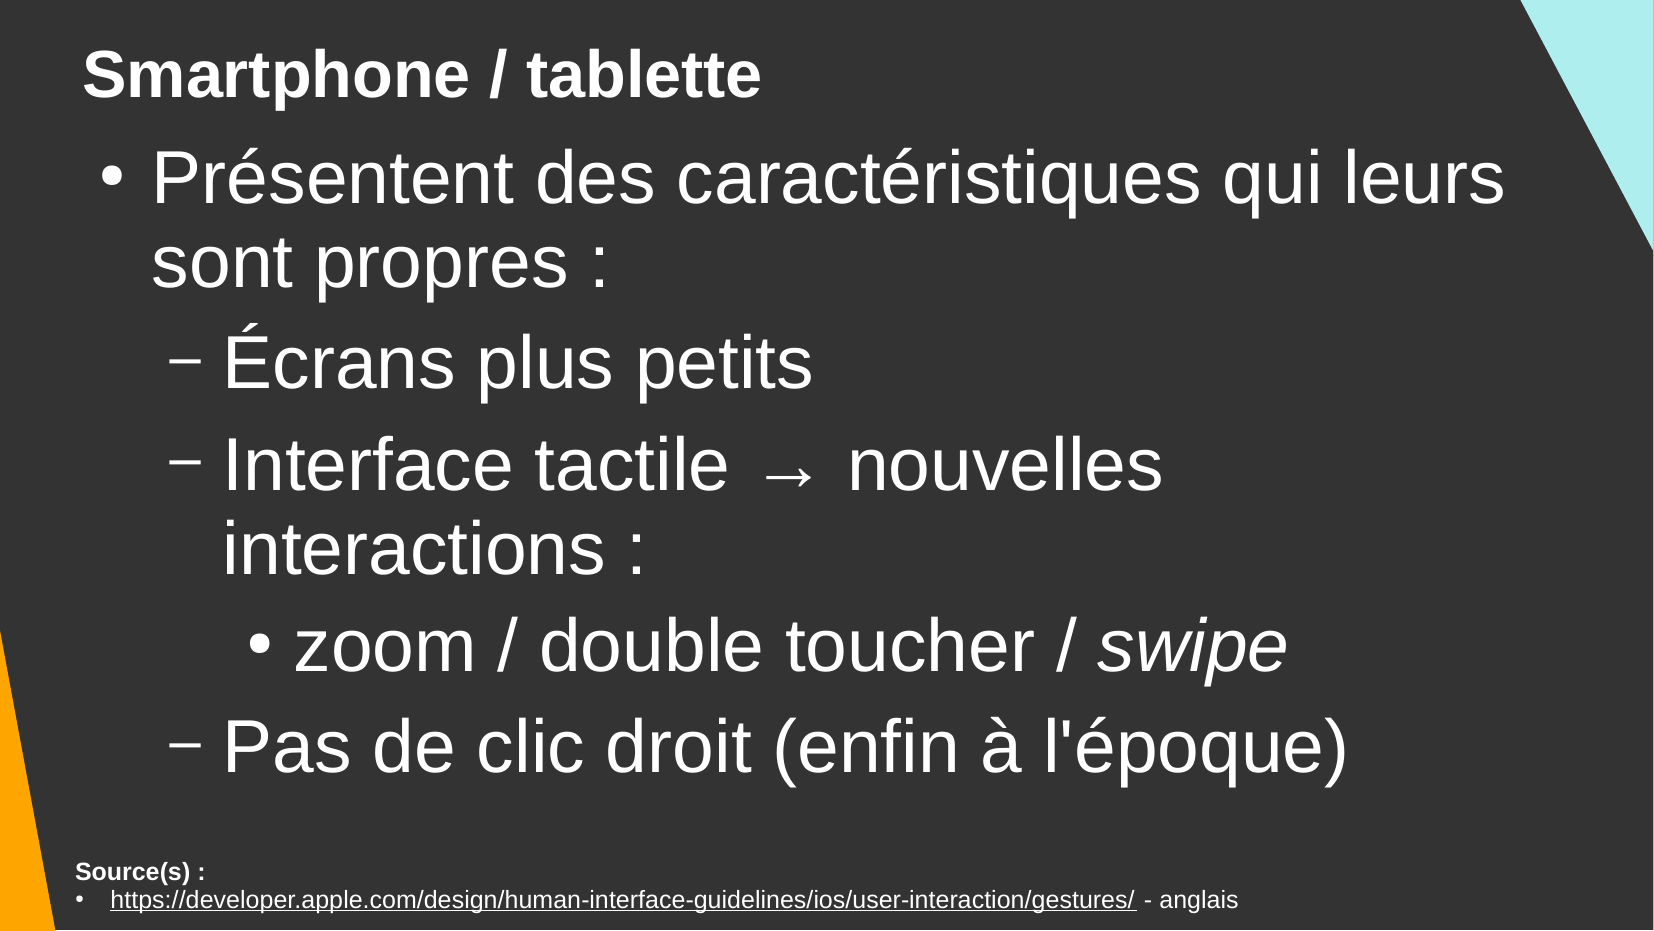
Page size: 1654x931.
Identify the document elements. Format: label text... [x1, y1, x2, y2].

list Présentent des caractéristiques qui leurs sont propres : Écrans plus petits Interface tactile → nouvelles interactions : zoom / double toucher / swipe Pas de clic droit (enfin à l'époque) [80, 135, 1605, 804]
text_box Source(s) : https://developer.apple.com/design/human-interface-guidelines/ios/user-interaction/gestures/ - anglais [60, 850, 1546, 931]
text_box [1520, 0, 1654, 253]
title Smartphone / tablette [82, 37, 1571, 114]
text_box [0, 630, 56, 931]
